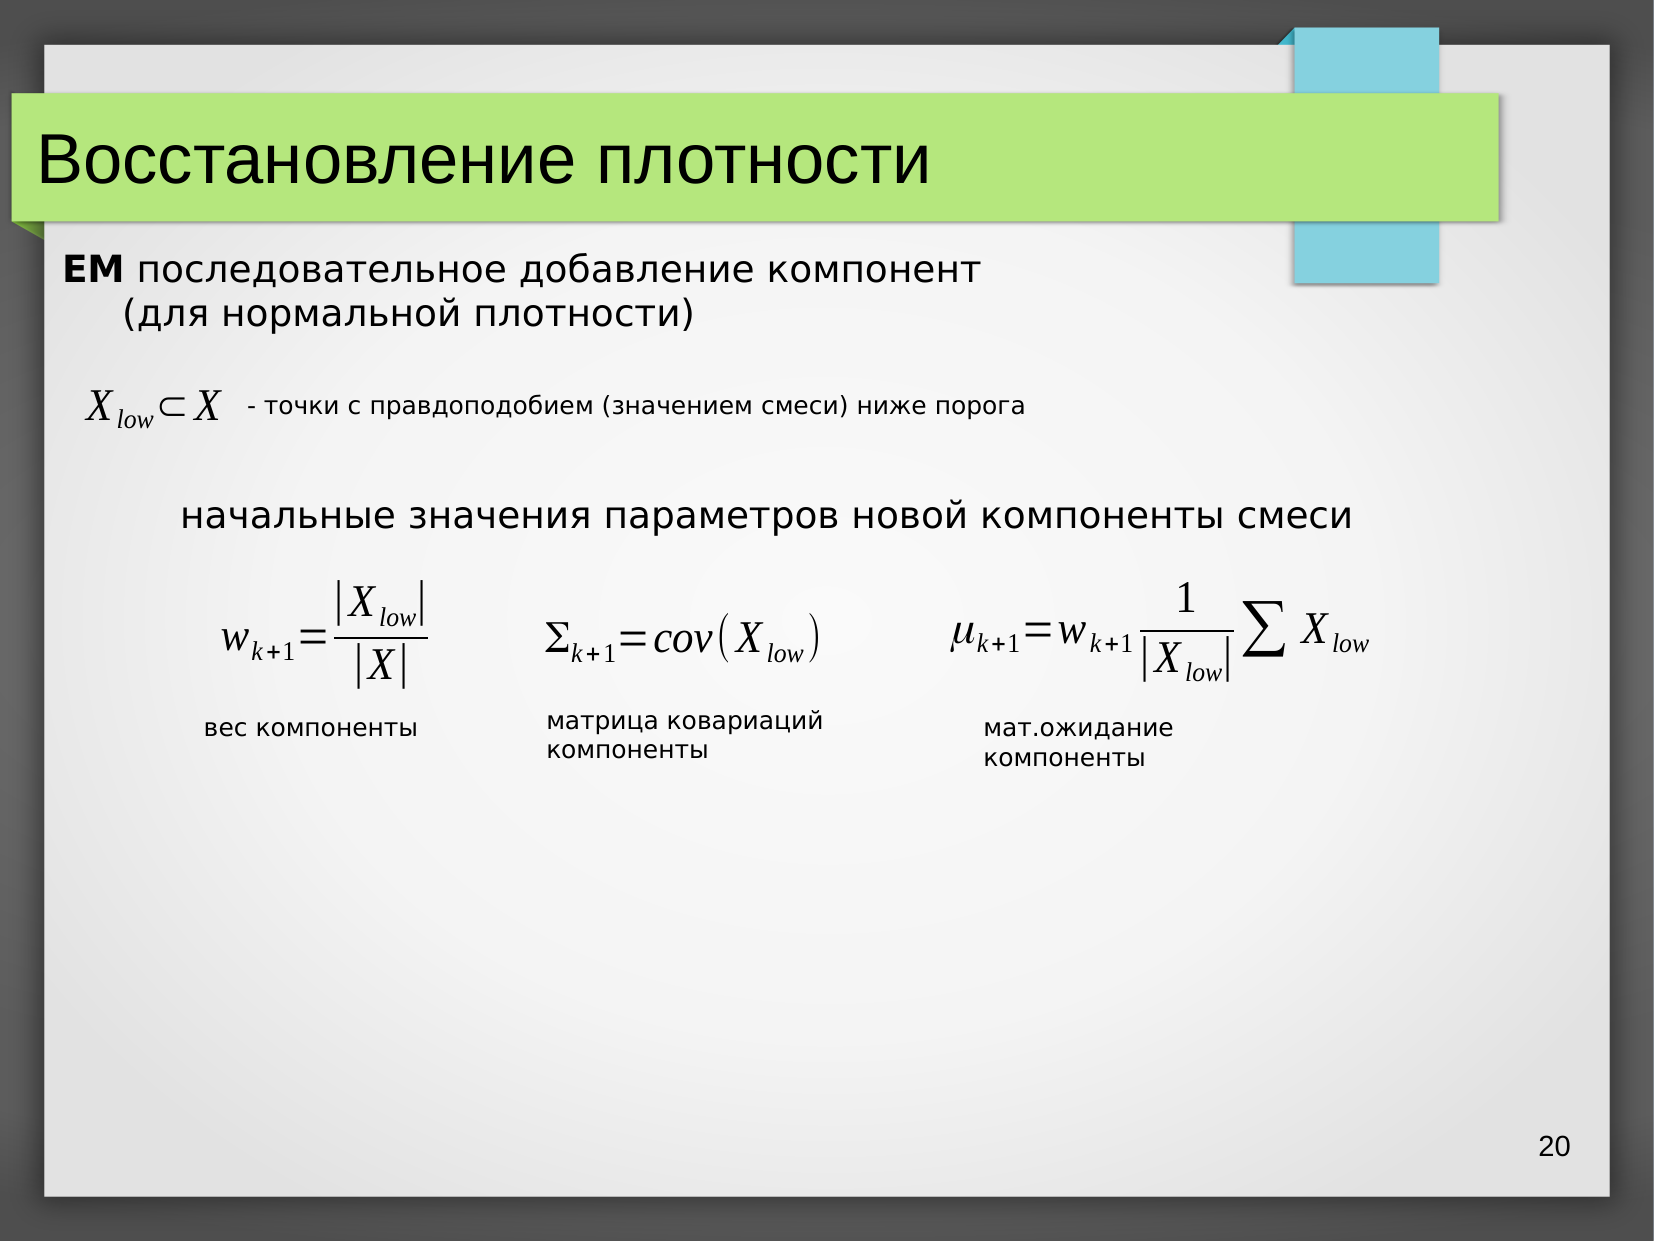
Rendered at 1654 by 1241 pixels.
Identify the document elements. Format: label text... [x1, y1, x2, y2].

text_box EM последовательное добавление компонент (для нормальной плотности) [47, 240, 1087, 347]
text_box - точки с правдоподобием (значением смеси) ниже порога [224, 383, 1087, 439]
text_box мат.ожидание компоненты [968, 706, 1288, 783]
text_box вес компоненты [188, 706, 449, 761]
title Восстановление плотности [35, 118, 1489, 200]
text_box начальные значения параметров новой компоненты смеси [165, 486, 1371, 553]
chart [536, 611, 827, 671]
chart [212, 578, 438, 695]
picture [0, 0, 1654, 1241]
chart [942, 582, 1376, 690]
chart [76, 389, 224, 439]
text_box матрица ковариаций компоненты [531, 698, 851, 775]
